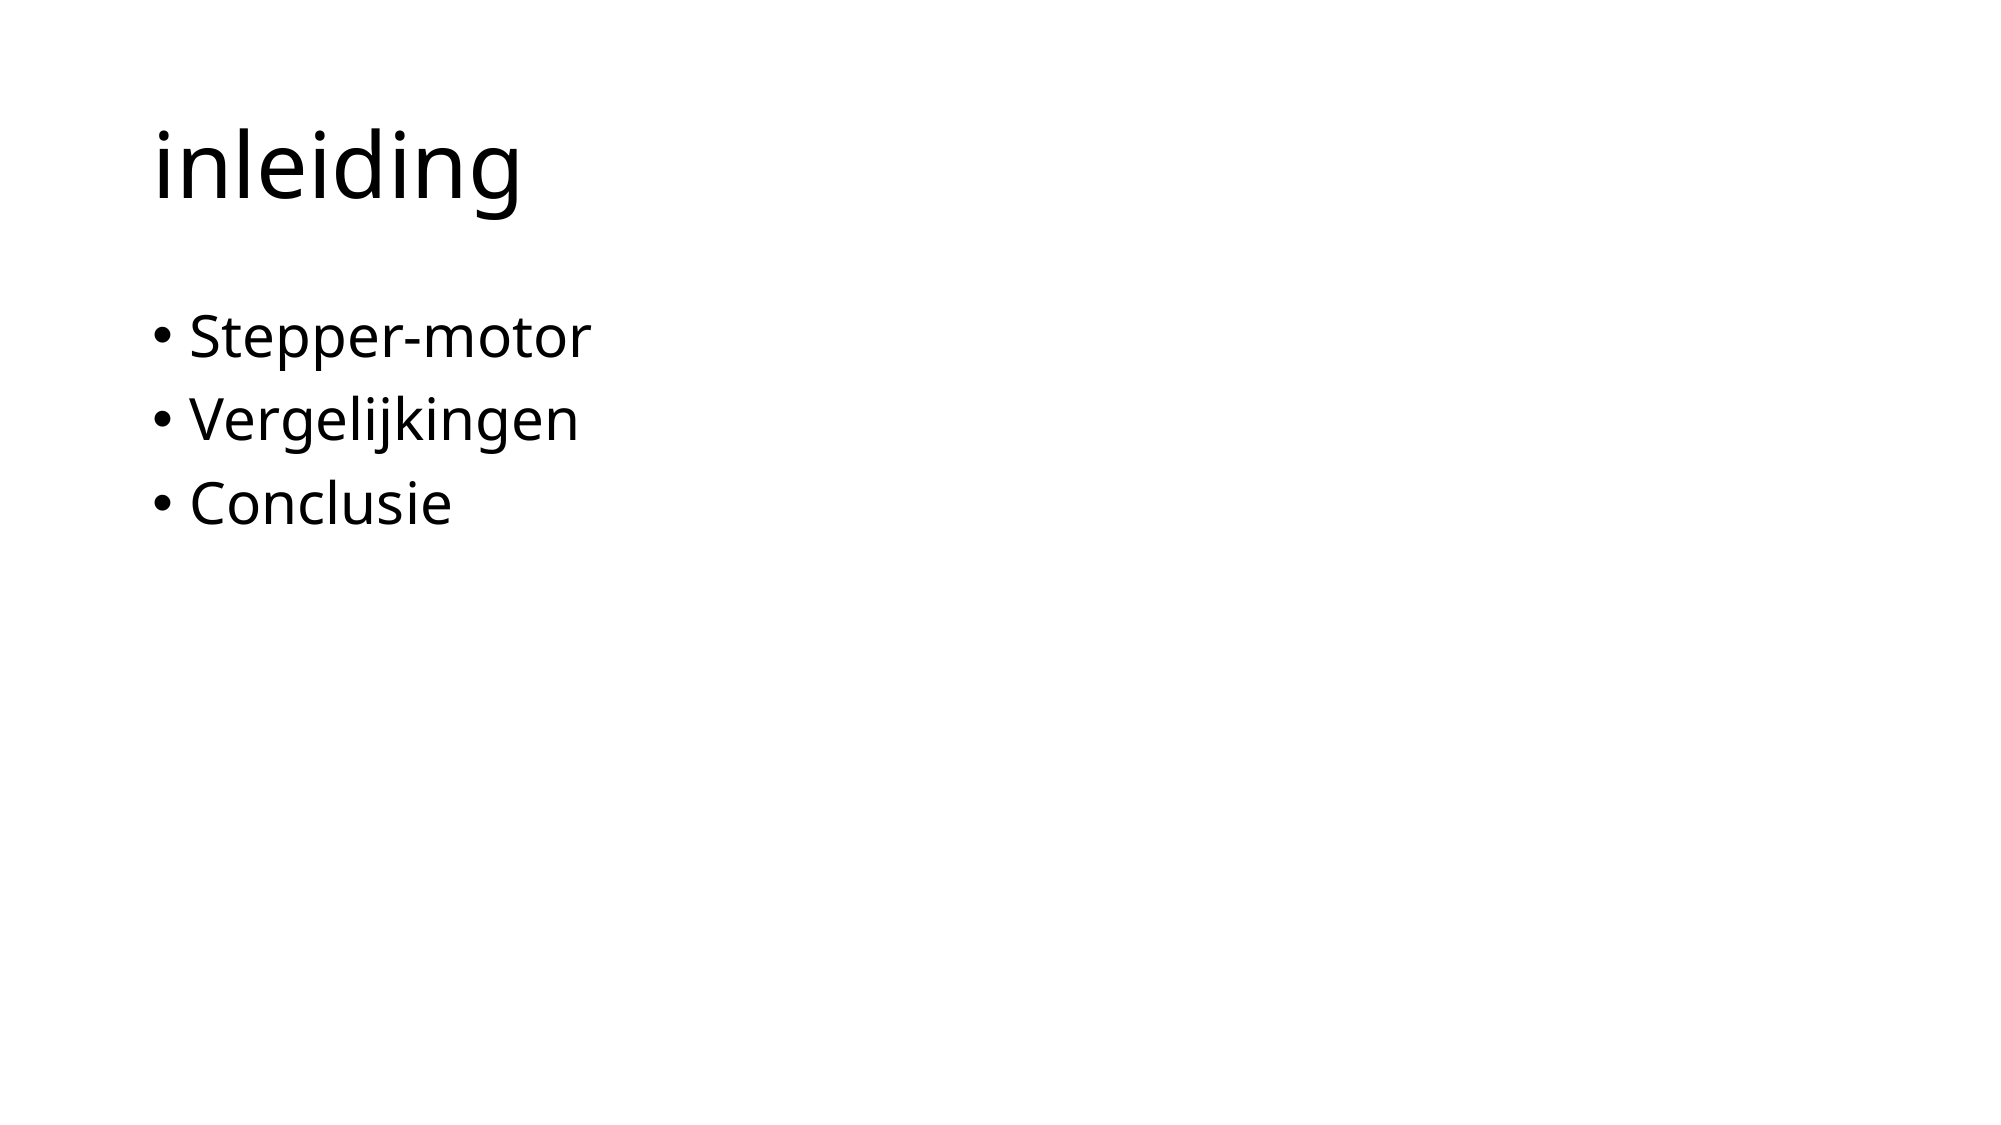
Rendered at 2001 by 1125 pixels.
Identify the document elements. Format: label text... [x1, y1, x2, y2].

list Stepper-motor Vergelijkingen Conclusie [137, 299, 1863, 1014]
title inleiding [137, 59, 1863, 278]
